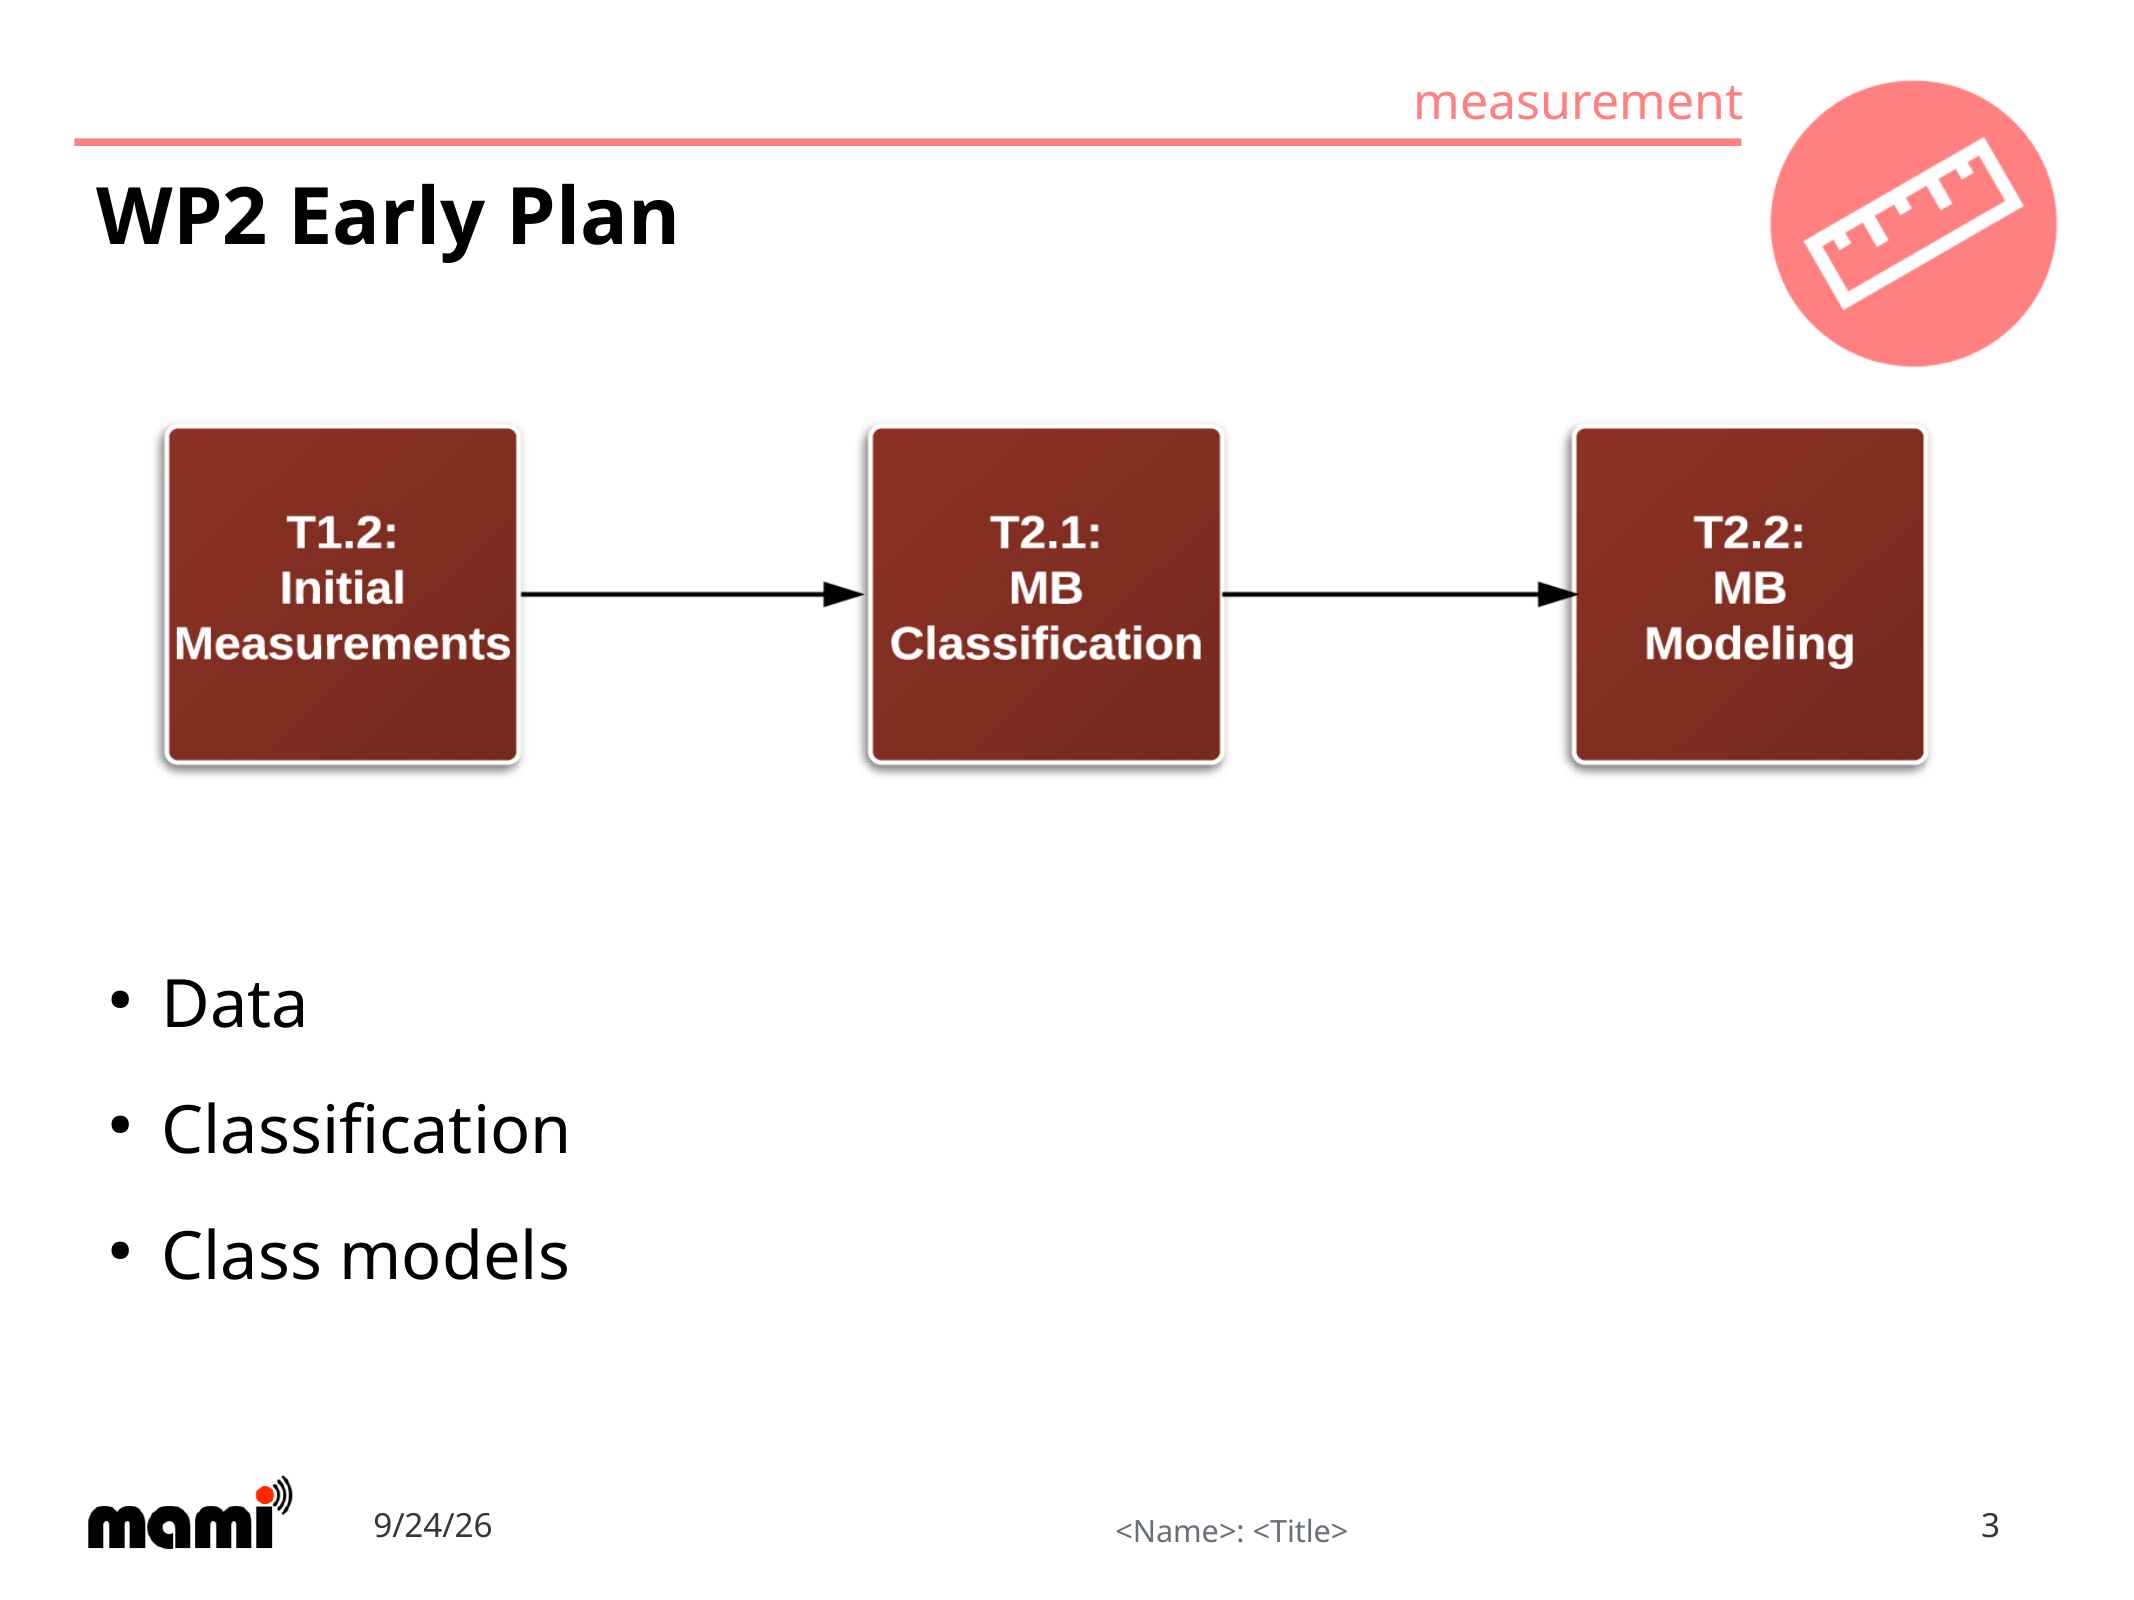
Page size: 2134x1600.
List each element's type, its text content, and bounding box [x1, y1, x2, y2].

list Data Classification Class models [75, 451, 2053, 1462]
slide_number 7/7/16 [329, 1496, 537, 1556]
title WP2 Early Plan [75, 144, 1700, 372]
picture [150, 419, 1936, 781]
picture [1757, 73, 2071, 387]
slide_number <number> [1931, 1496, 2050, 1556]
picture [86, 1473, 294, 1552]
